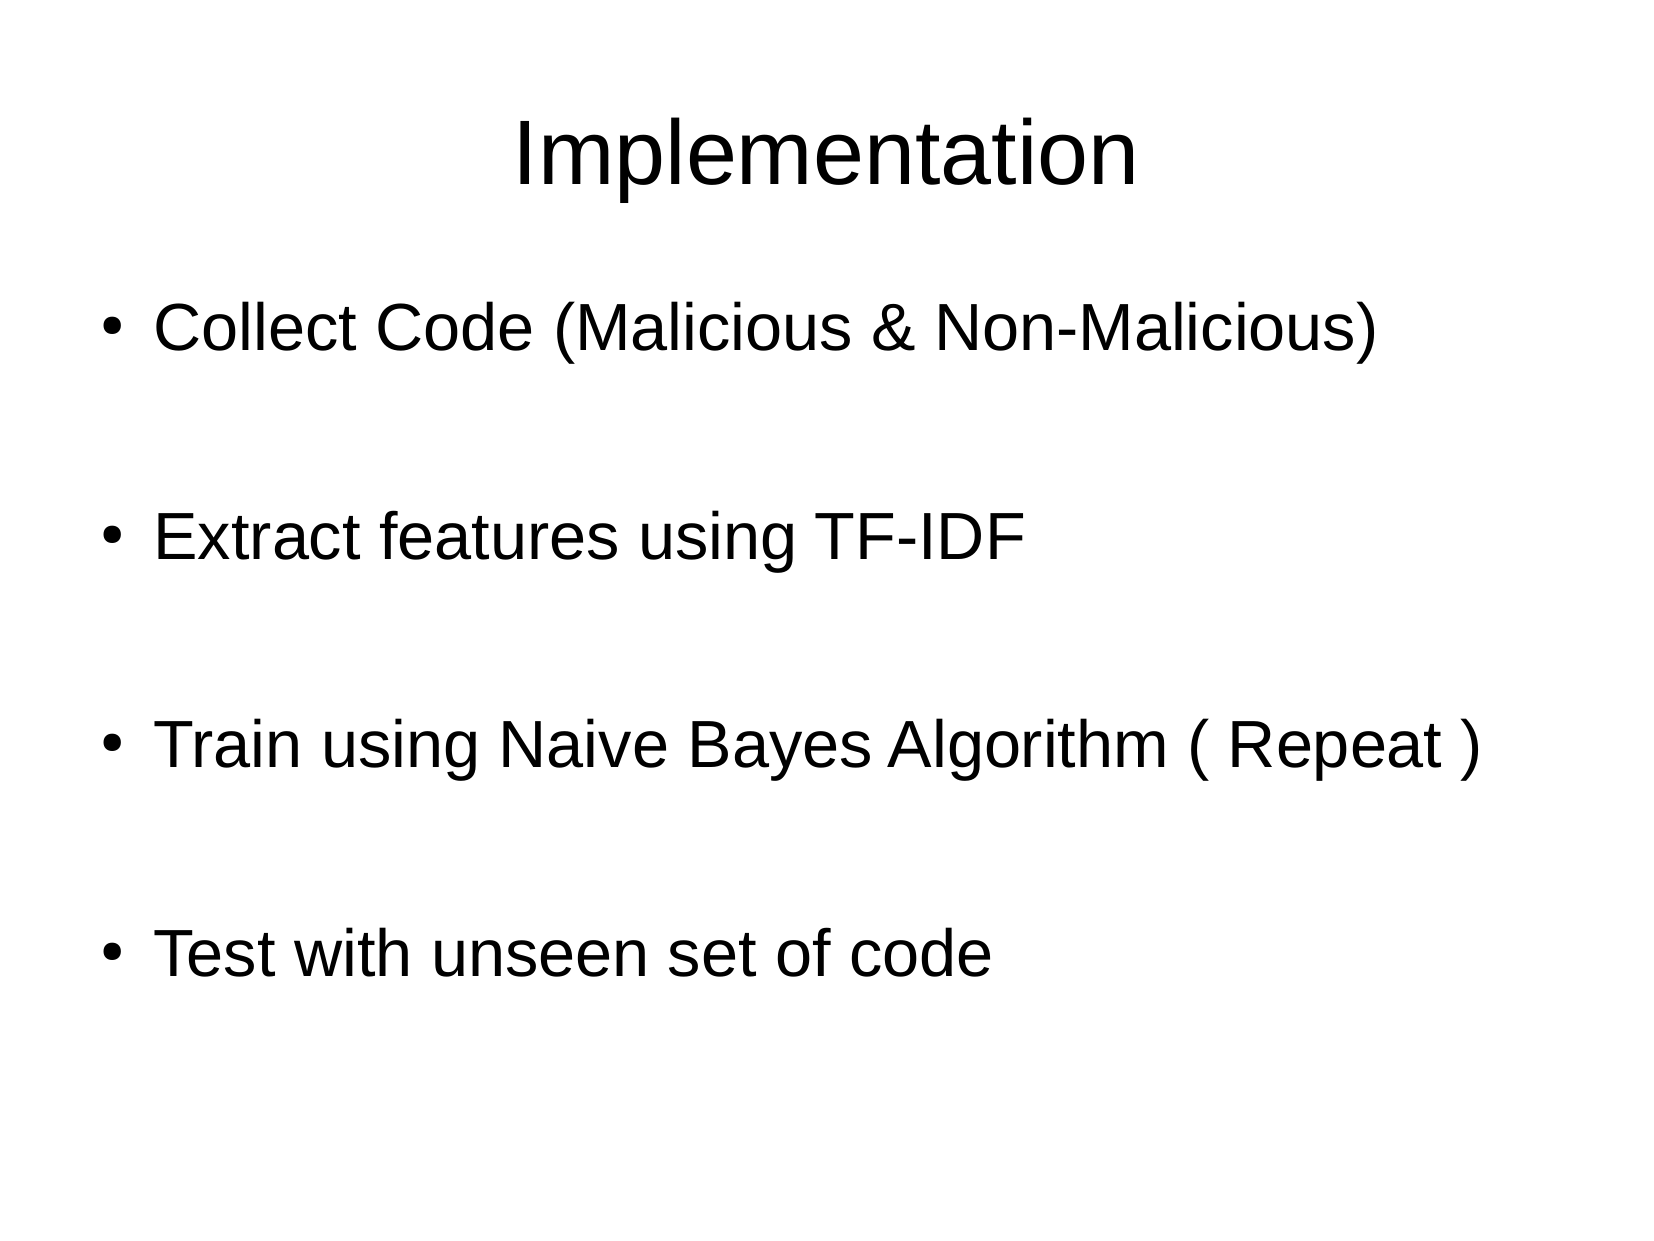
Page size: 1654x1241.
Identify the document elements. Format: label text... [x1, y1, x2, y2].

list Collect Code (Malicious & Non-Malicious) Extract features using TF-IDF Train using Naive Bayes Algorithm ( Repeat ) Test with unseen set of code [82, 290, 1571, 1010]
title Implementation [82, 49, 1571, 257]
